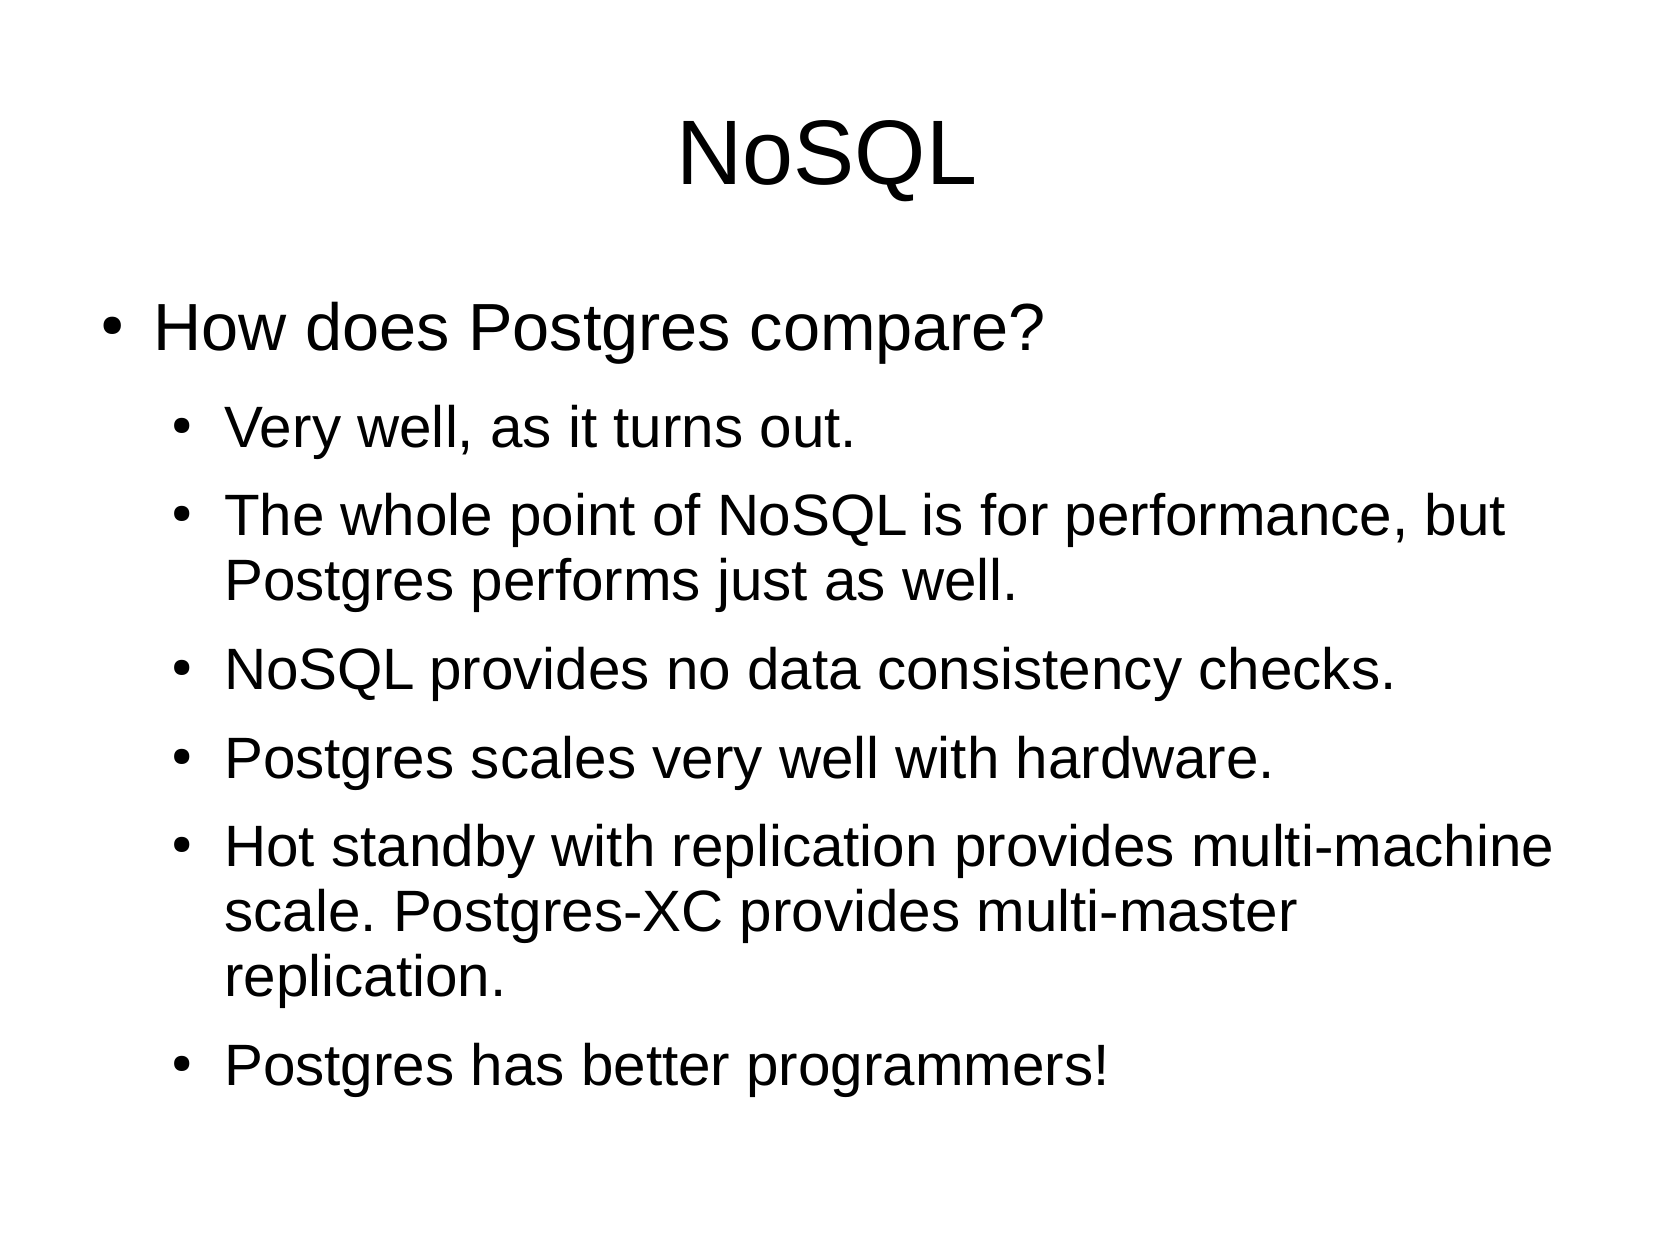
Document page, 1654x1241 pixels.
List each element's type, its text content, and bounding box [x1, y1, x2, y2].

list How does Postgres compare? Very well, as it turns out. The whole point of NoSQL is for performance, but Postgres performs just as well. NoSQL provides no data consistency checks. Postgres scales very well with hardware. Hot standby with replication provides multi-machine scale. Postgres-XC provides multi-master replication. Postgres has better programmers! [82, 290, 1571, 1109]
title NoSQL [82, 56, 1571, 250]
